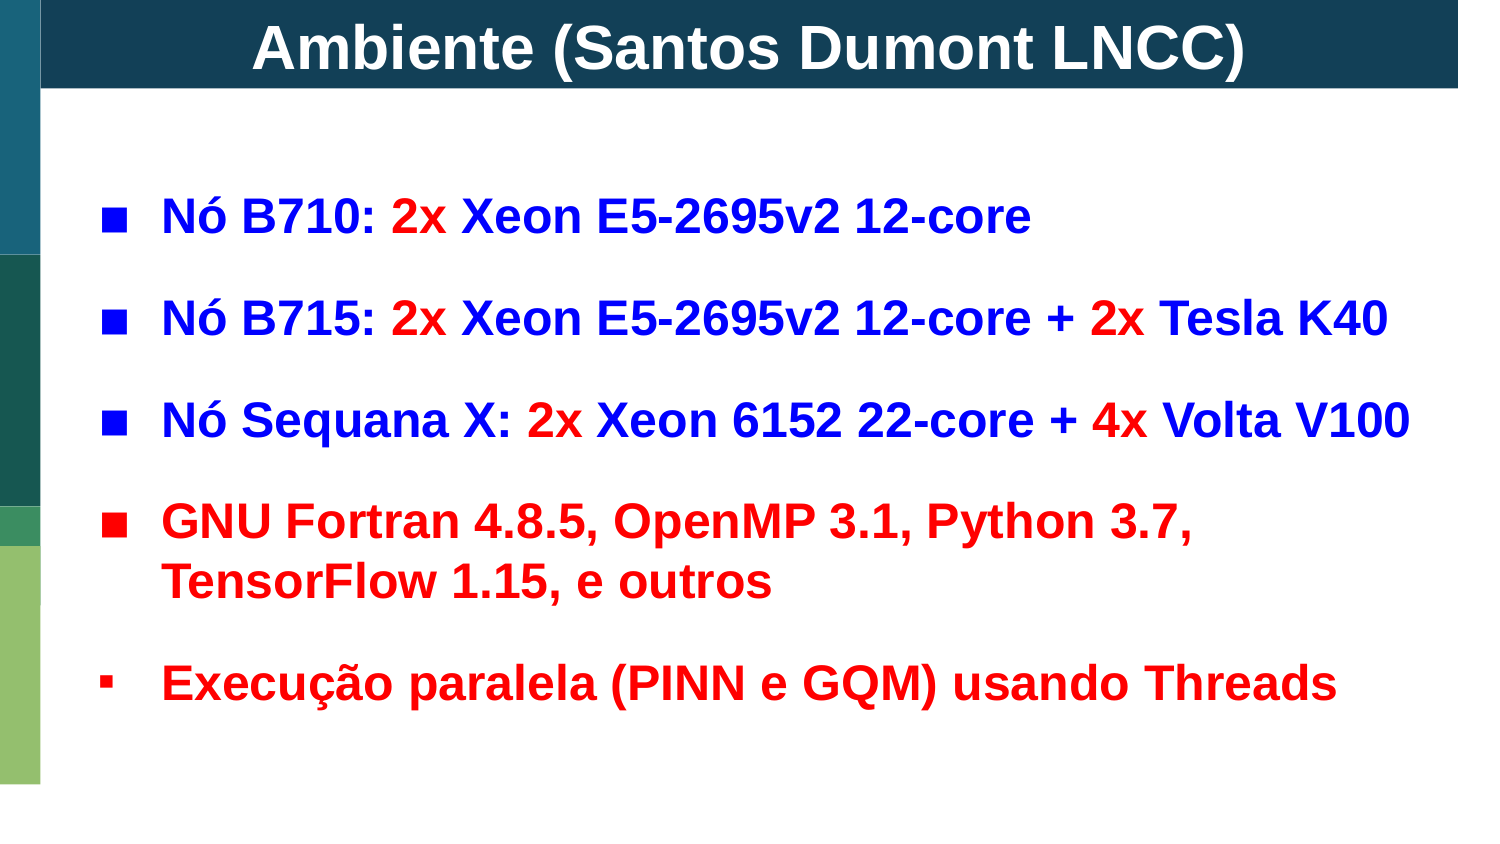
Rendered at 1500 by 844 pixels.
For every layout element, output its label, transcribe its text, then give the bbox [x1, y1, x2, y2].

text_box Ambiente (Santos Dumont LNCC) [40, 0, 1458, 89]
text_box Nó B710: 2x Xeon E5-2695v2 12-core Nó B715: 2x Xeon E5-2695v2 12-core + 2x Tesla K40 Nó Sequana X: 2x Xeon 6152 22-core + 4x Volta V100 GNU Fortran 4.8.5, OpenMP 3.1, Python 3.7, TensorFlow 1.15, e outros Execução paralela (PINN e GQM) usando Threads [70, 168, 1475, 826]
